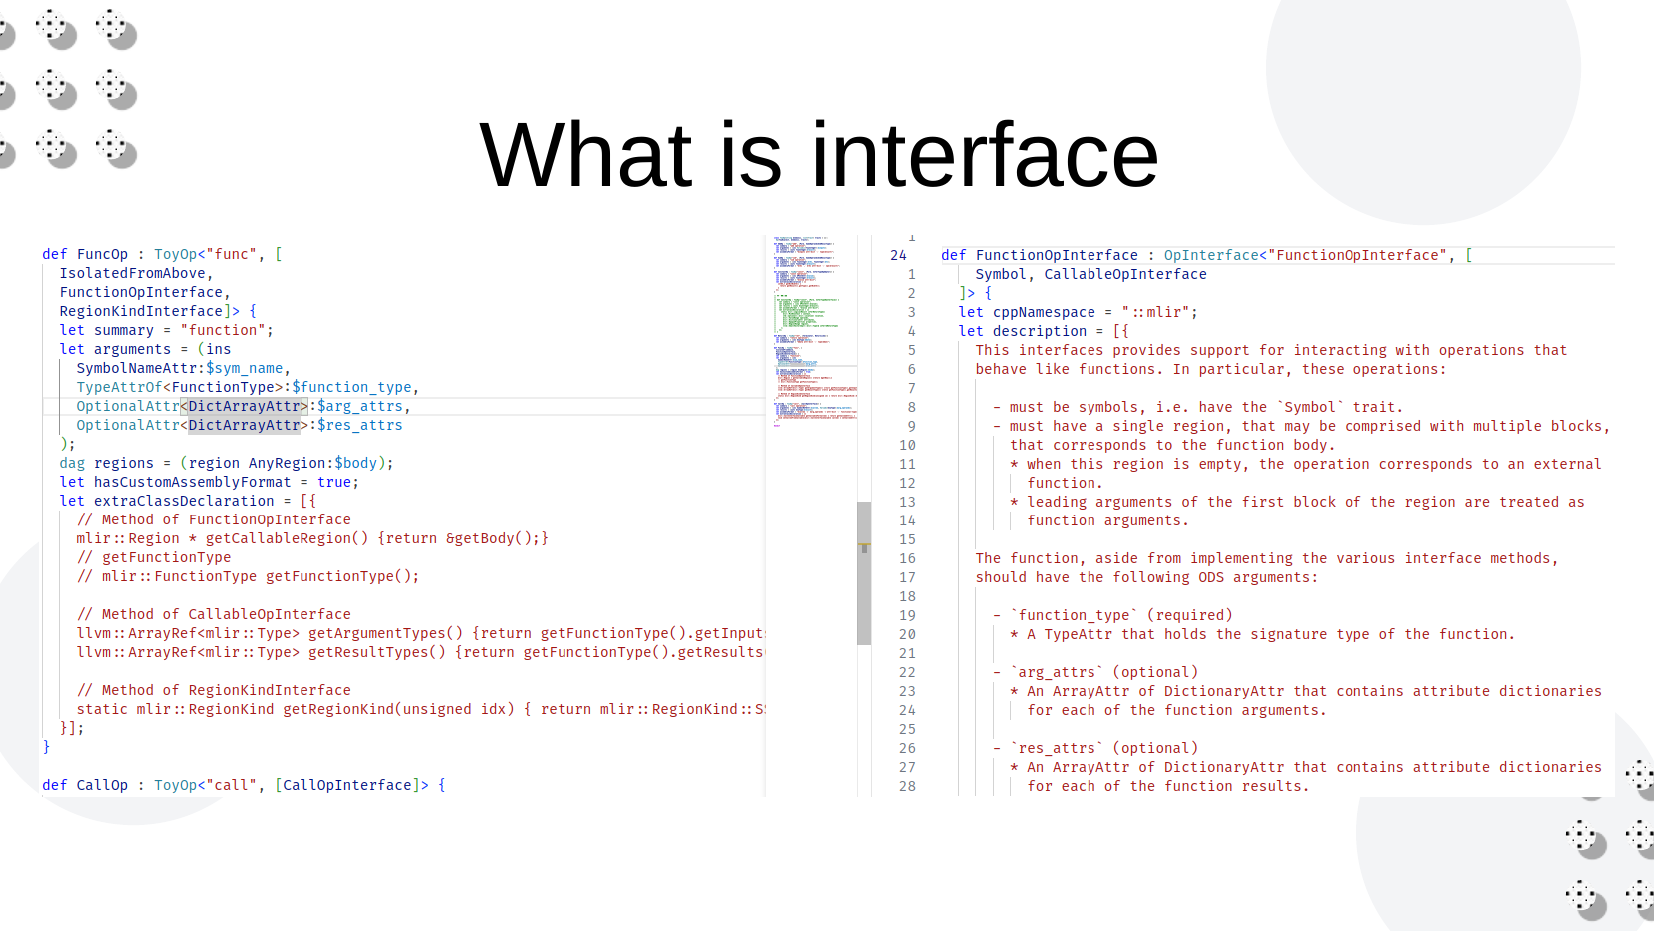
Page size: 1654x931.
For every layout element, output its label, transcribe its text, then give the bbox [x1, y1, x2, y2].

picture [0, 132, 7, 157]
picture [35, 9, 66, 40]
title What is interface [76, 76, 1565, 233]
picture [95, 9, 126, 40]
picture [1565, 880, 1596, 911]
picture [0, 72, 6, 97]
picture [98, 69, 124, 76]
picture [39, 235, 1615, 798]
picture [1625, 880, 1654, 911]
picture [0, 12, 6, 37]
picture [1625, 760, 1654, 791]
picture [35, 69, 66, 100]
picture [1625, 820, 1654, 851]
picture [35, 129, 67, 160]
picture [1565, 820, 1596, 851]
